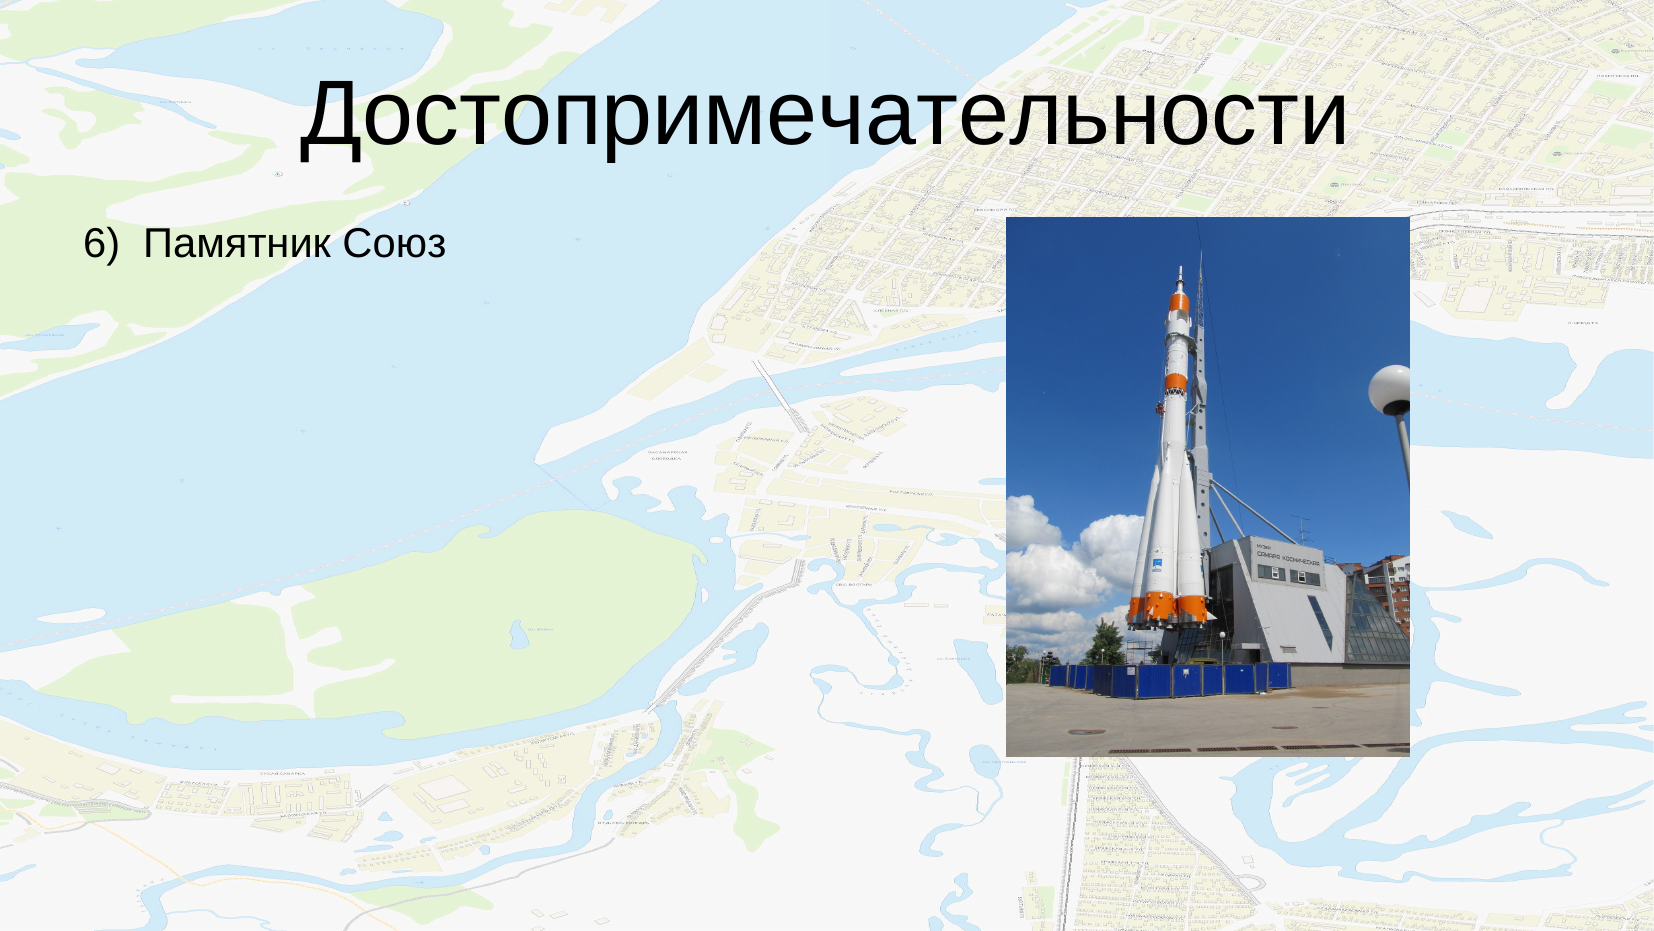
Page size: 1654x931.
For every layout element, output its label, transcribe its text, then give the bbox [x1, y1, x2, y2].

list Памятник Союз [82, 217, 809, 757]
picture [1006, 217, 1410, 757]
title Достопримечательности [82, 36, 1571, 192]
